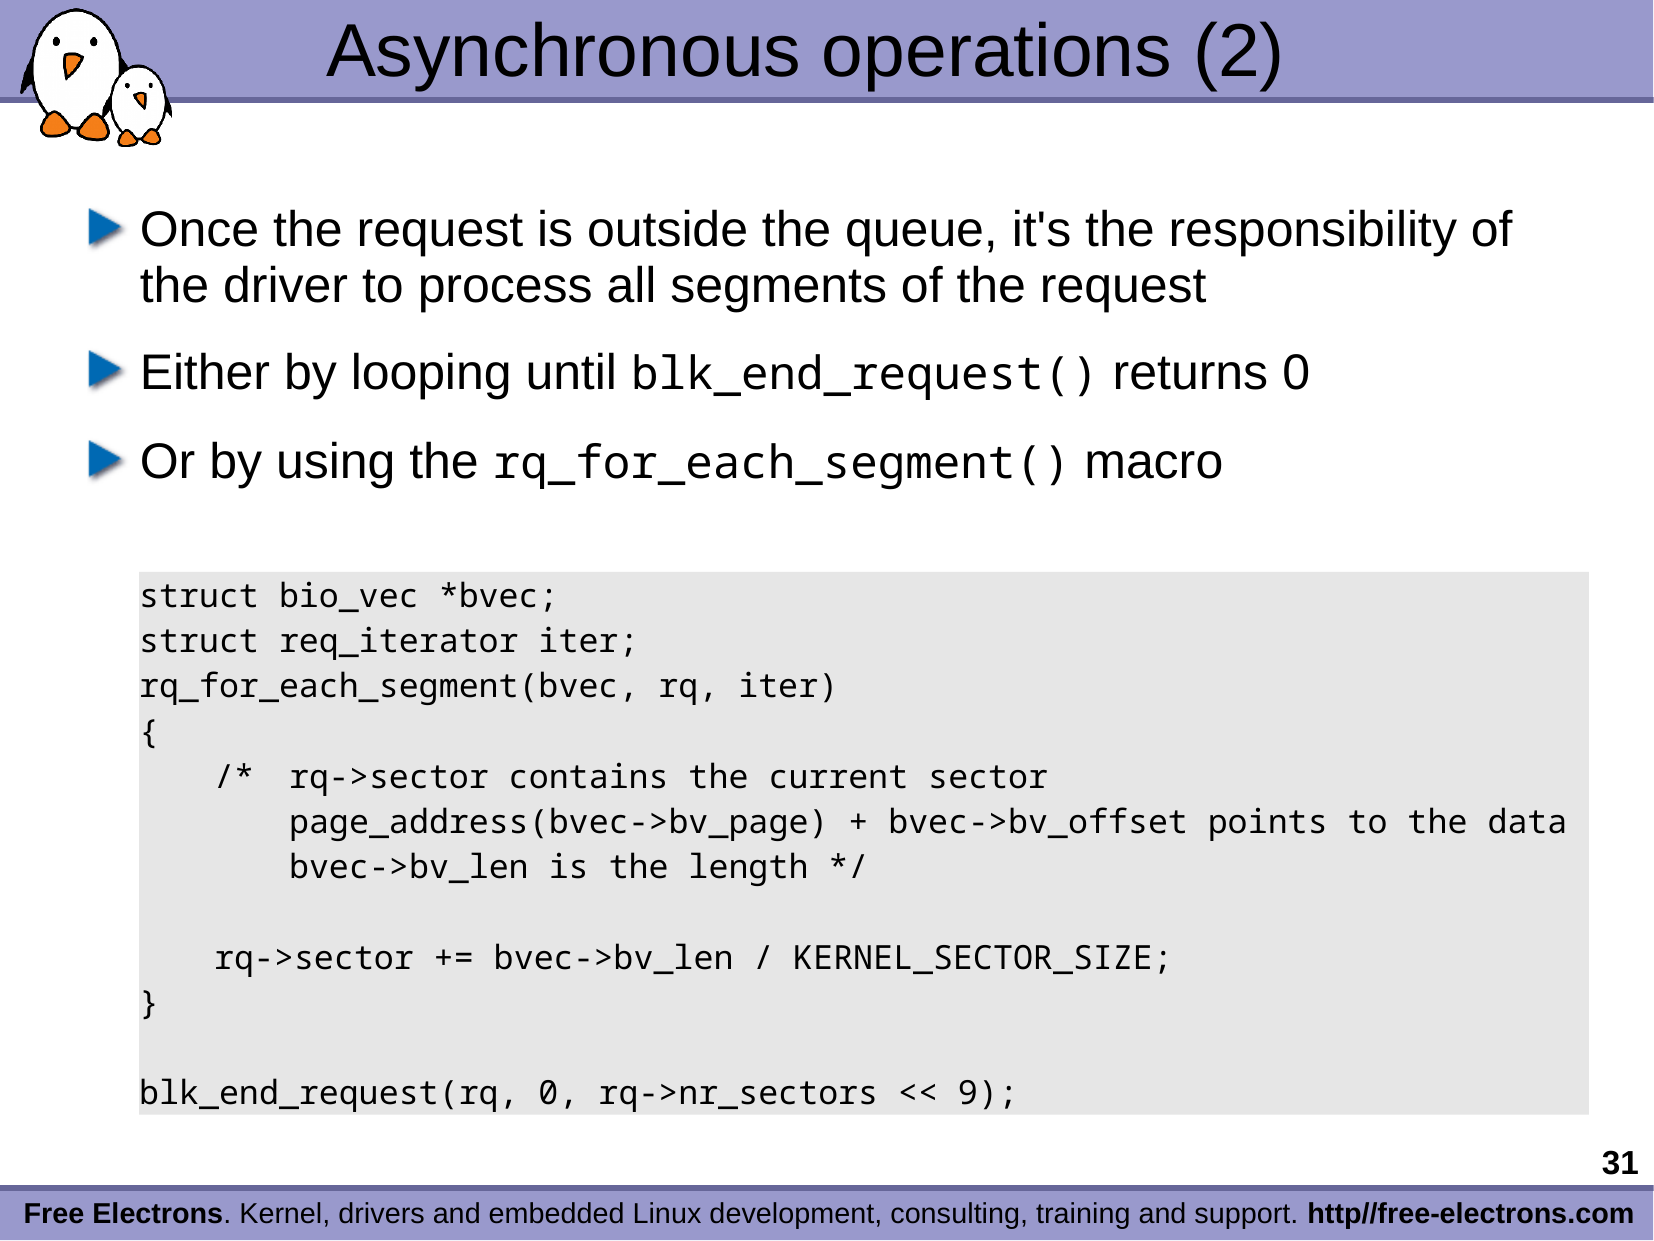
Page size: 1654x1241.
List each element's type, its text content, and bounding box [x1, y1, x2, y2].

list Once the request is outside the queue, it's the responsibility of the driver to process all segments of the request Either by looping until blk_end_request() returns 0 Or by using the rq_for_each_segment() macro [68, 201, 1592, 1118]
text_box struct bio_vec *bvec; struct req_iterator iter; rq_for_each_segment(bvec, rq, iter) { /* rq->sector contains the current sector page_address(bvec->bv_page) + bvec->bv_offset points to the data bvec->bv_len is the length */ rq->sector += bvec->bv_len / KERNEL_SECTOR_SIZE; } blk_end_request(rq, 0, rq->nr_sectors << 9); [139, 571, 1589, 1037]
title Asynchronous operations (2) [60, 0, 1551, 100]
picture [20, 8, 172, 147]
